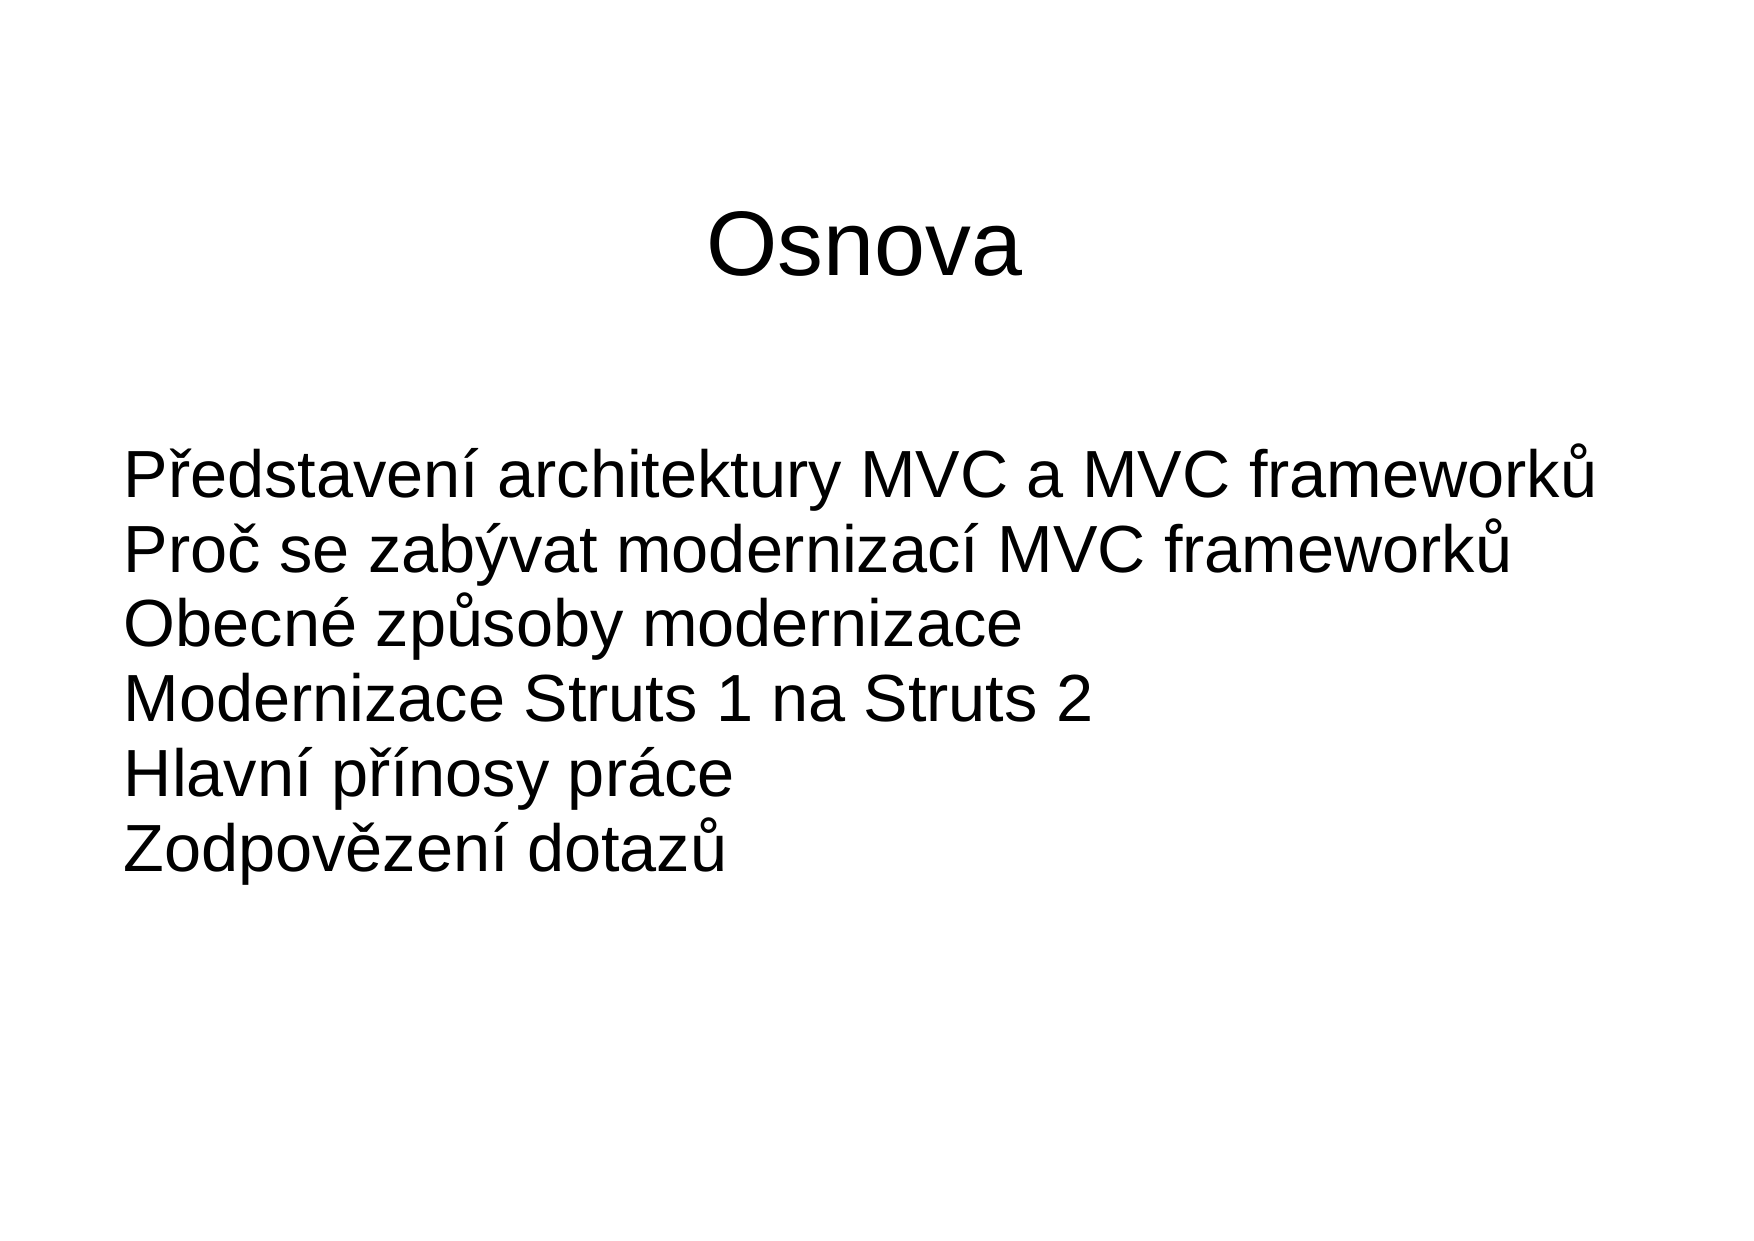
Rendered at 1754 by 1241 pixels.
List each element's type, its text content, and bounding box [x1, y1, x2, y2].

subtitle Představení architektury MVC a MVC frameworků Proč se zabývat modernizací MVC frameworků Obecné způsoby modernizace Modernizace Struts 1 na Struts 2 Hlavní přínosy práce Zodpovězení dotazů [88, 259, 1668, 1063]
title Osnova [75, 147, 1654, 340]
